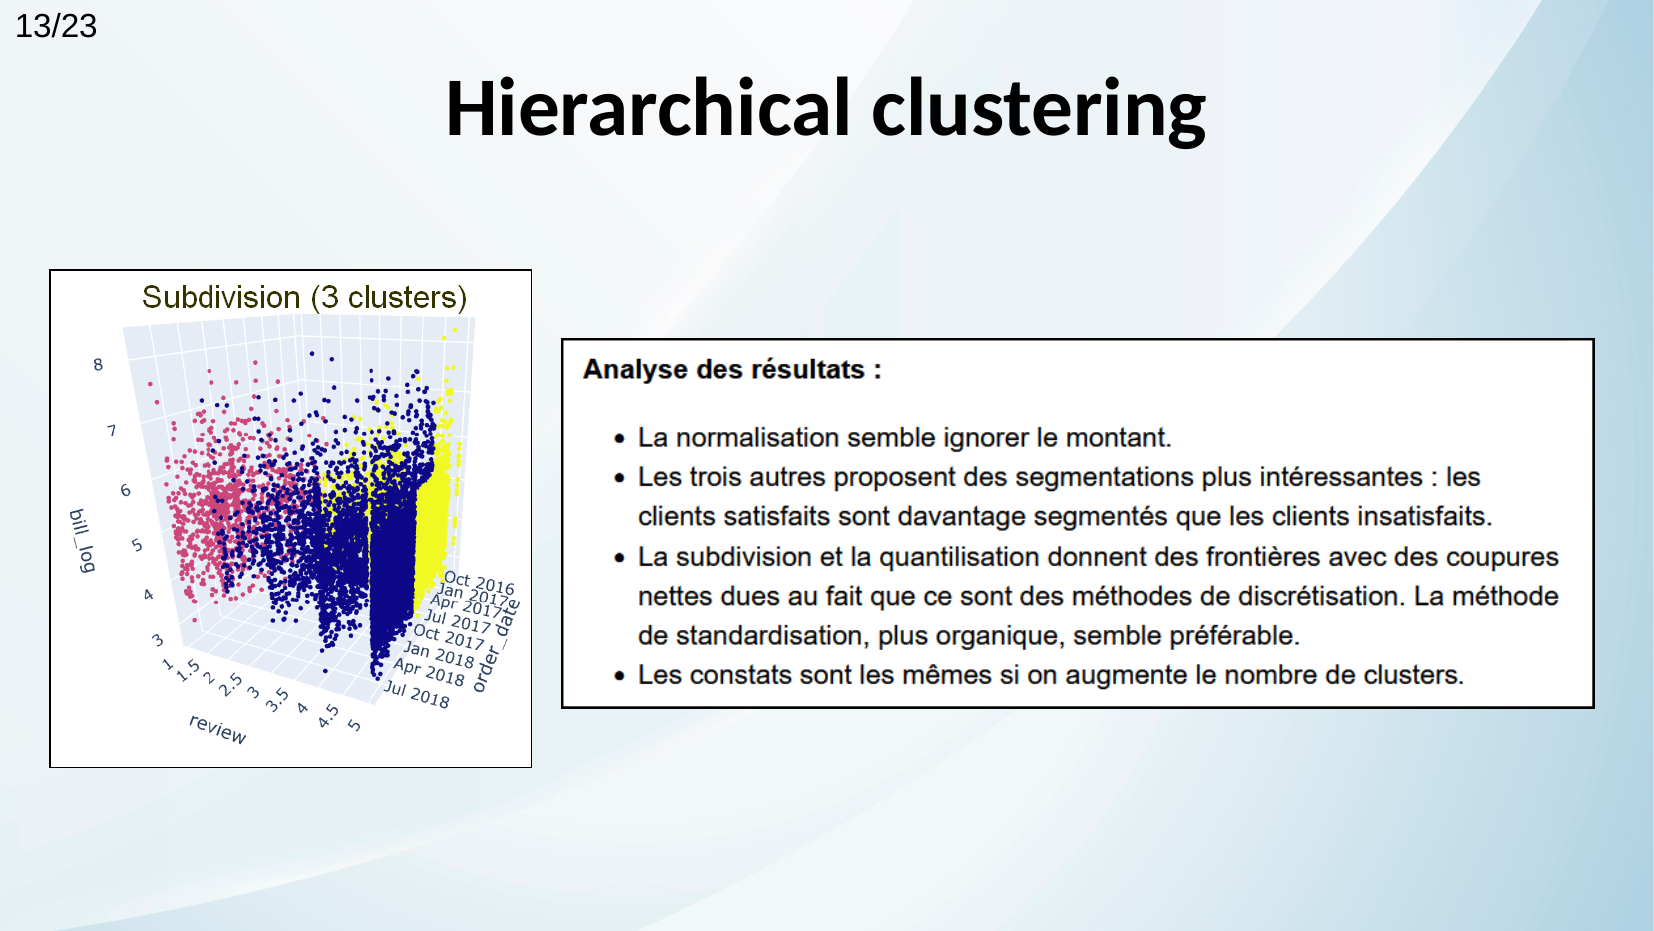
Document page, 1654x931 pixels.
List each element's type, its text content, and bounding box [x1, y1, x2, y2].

title Hierarchical clustering [82, 37, 1571, 193]
picture [0, 0, 1654, 931]
text_box 13/23 [0, 0, 119, 60]
